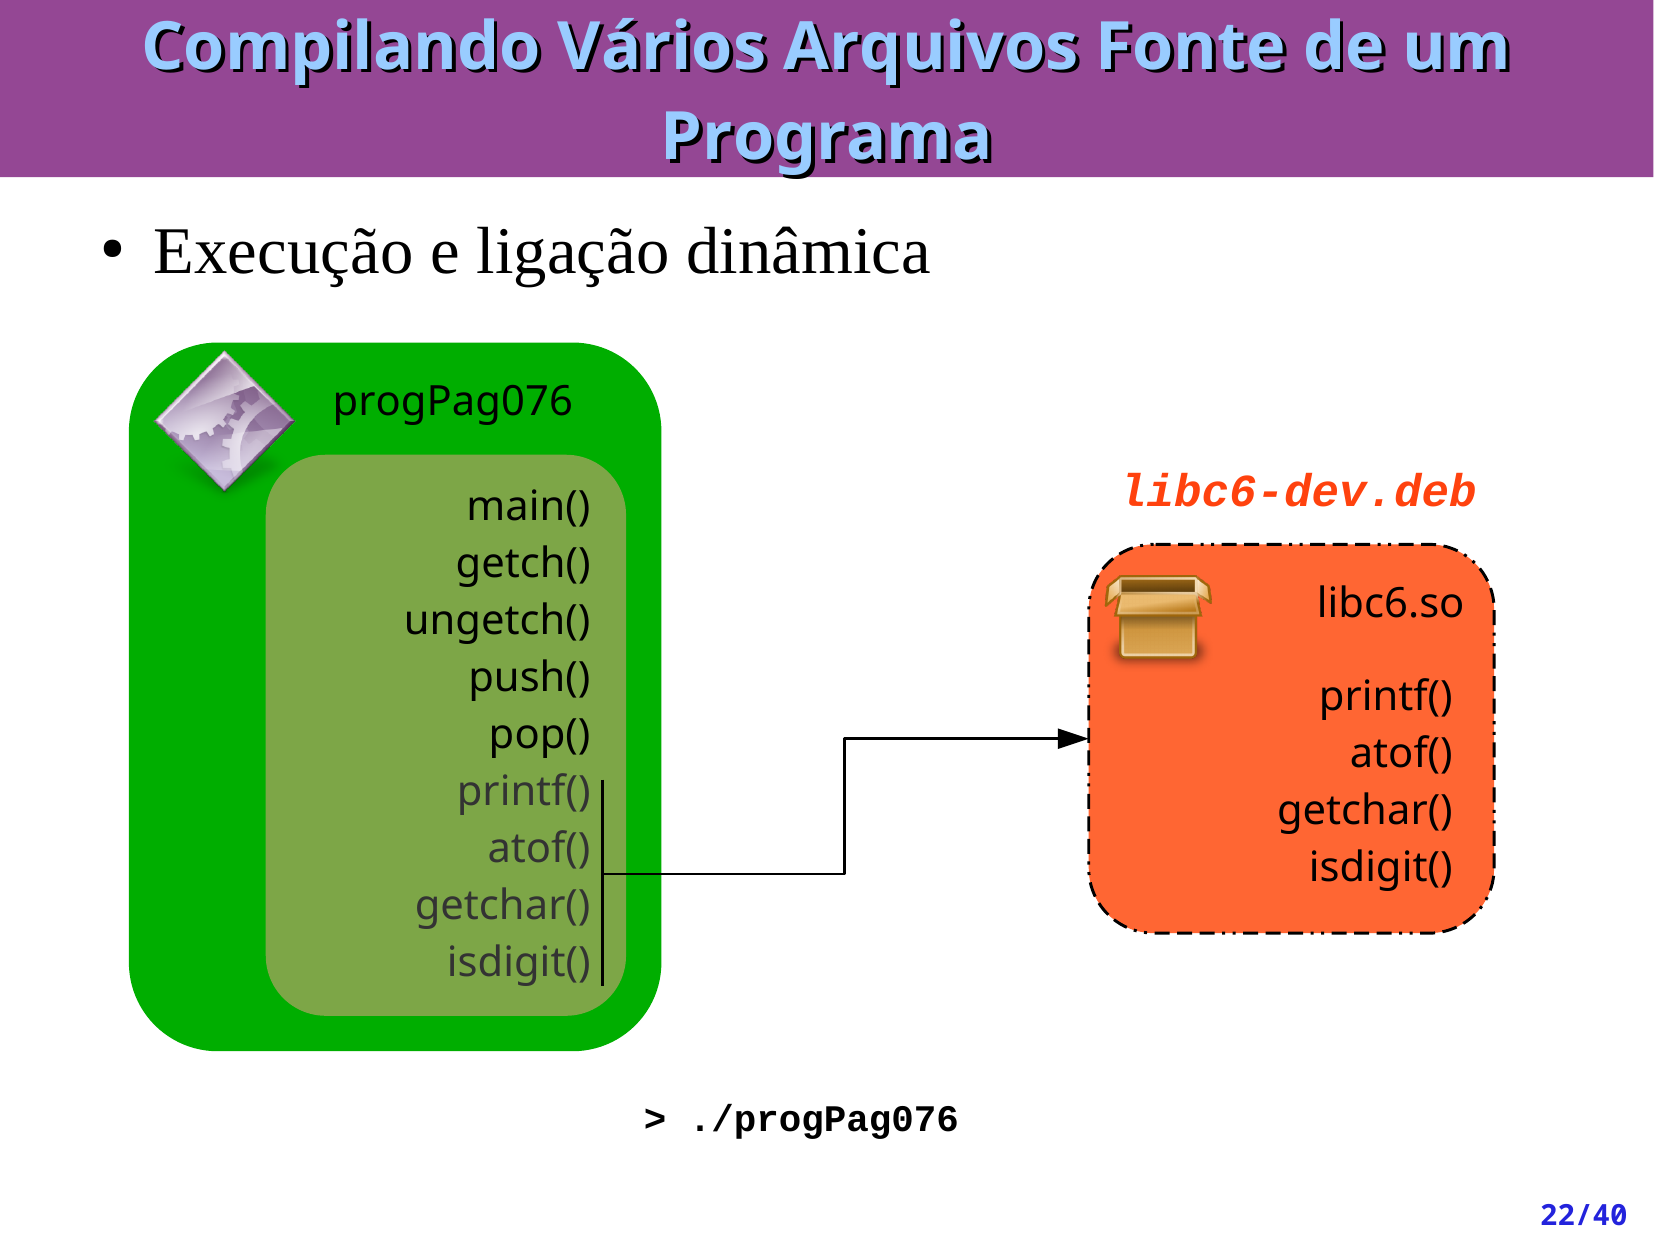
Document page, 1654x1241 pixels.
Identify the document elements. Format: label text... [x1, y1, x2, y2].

title Compilando Vários Arquivos Fonte de um Programa [0, 0, 1654, 178]
text_box > ./progPag076 [628, 1092, 1025, 1151]
list Execução e ligação dinâmica [82, 213, 1571, 1033]
text_box [163, 1033, 627, 1052]
